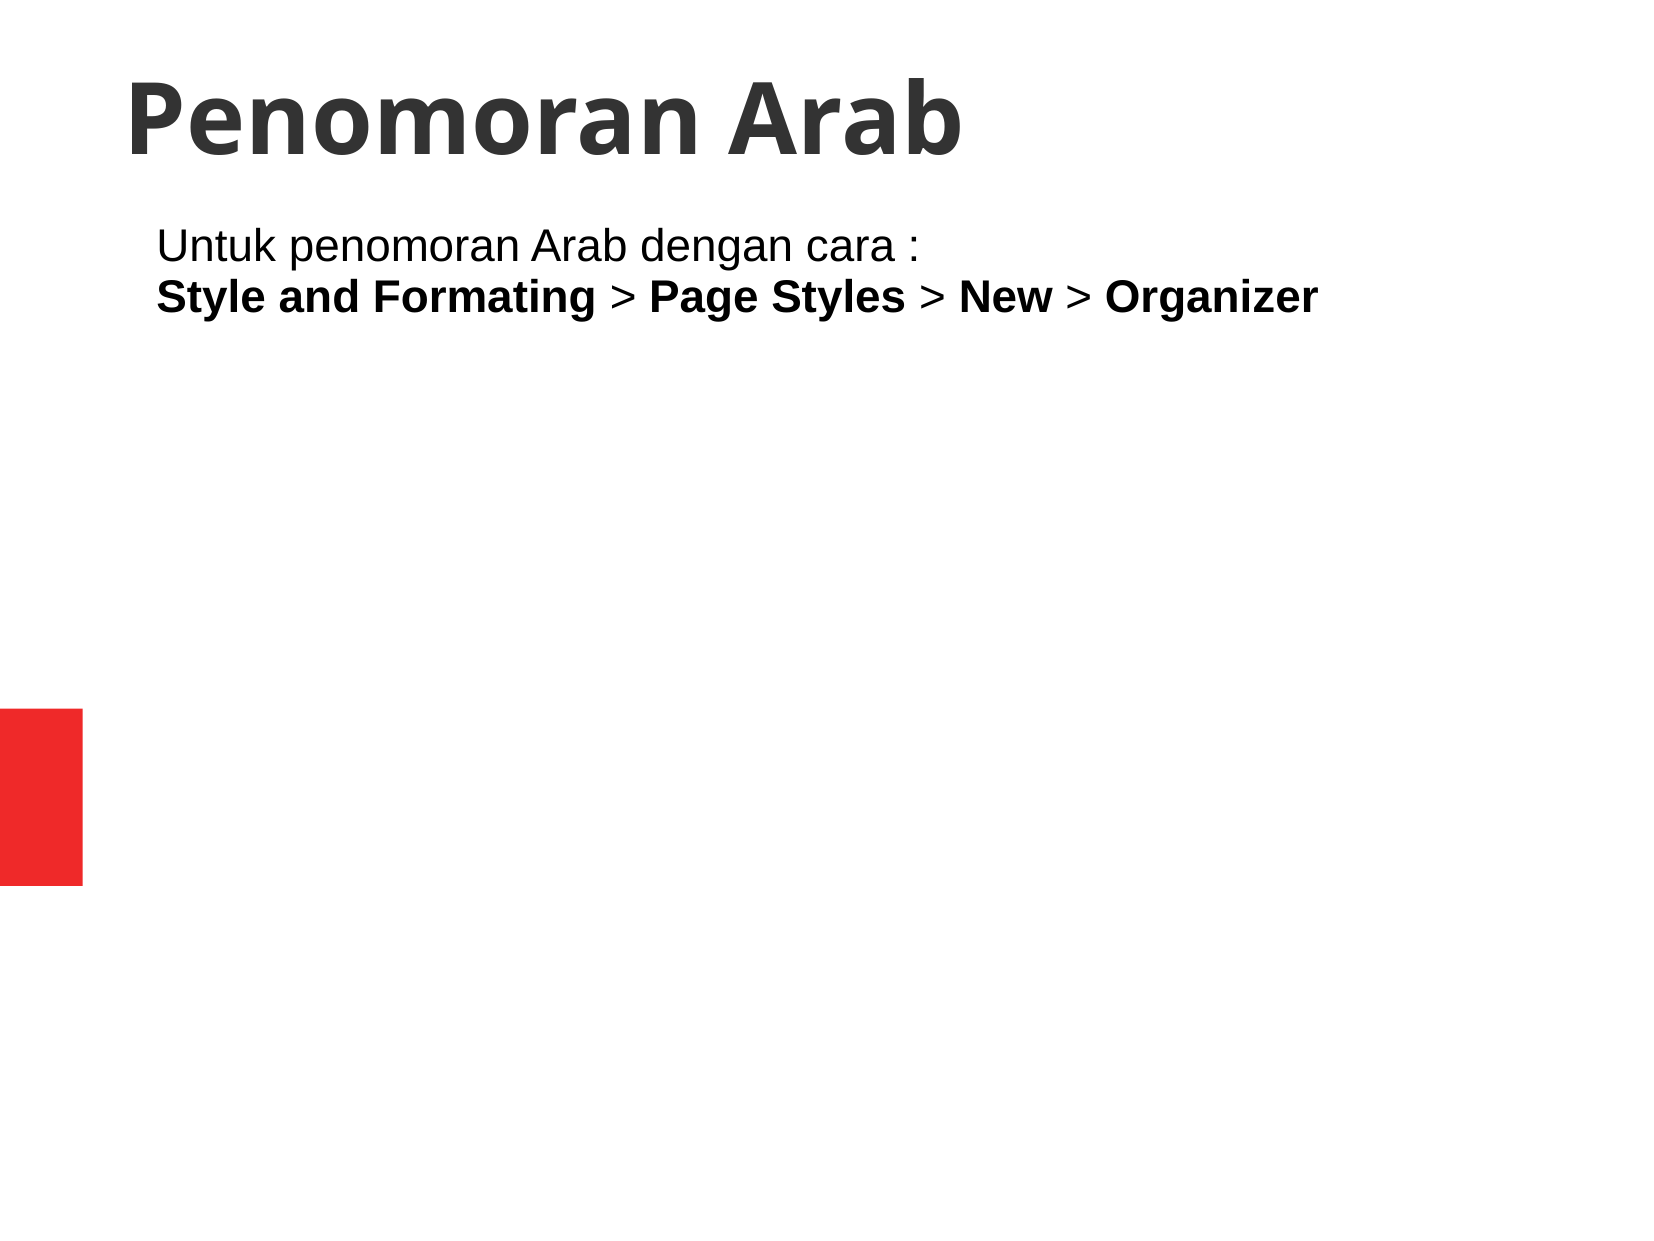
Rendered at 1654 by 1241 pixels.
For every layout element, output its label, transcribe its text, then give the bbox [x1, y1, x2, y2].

title Penomoran Arab [124, 35, 1542, 196]
text_box Untuk penomoran Arab dengan cara : Style and Formating > Page Styles > New > Organizer [141, 212, 1531, 330]
